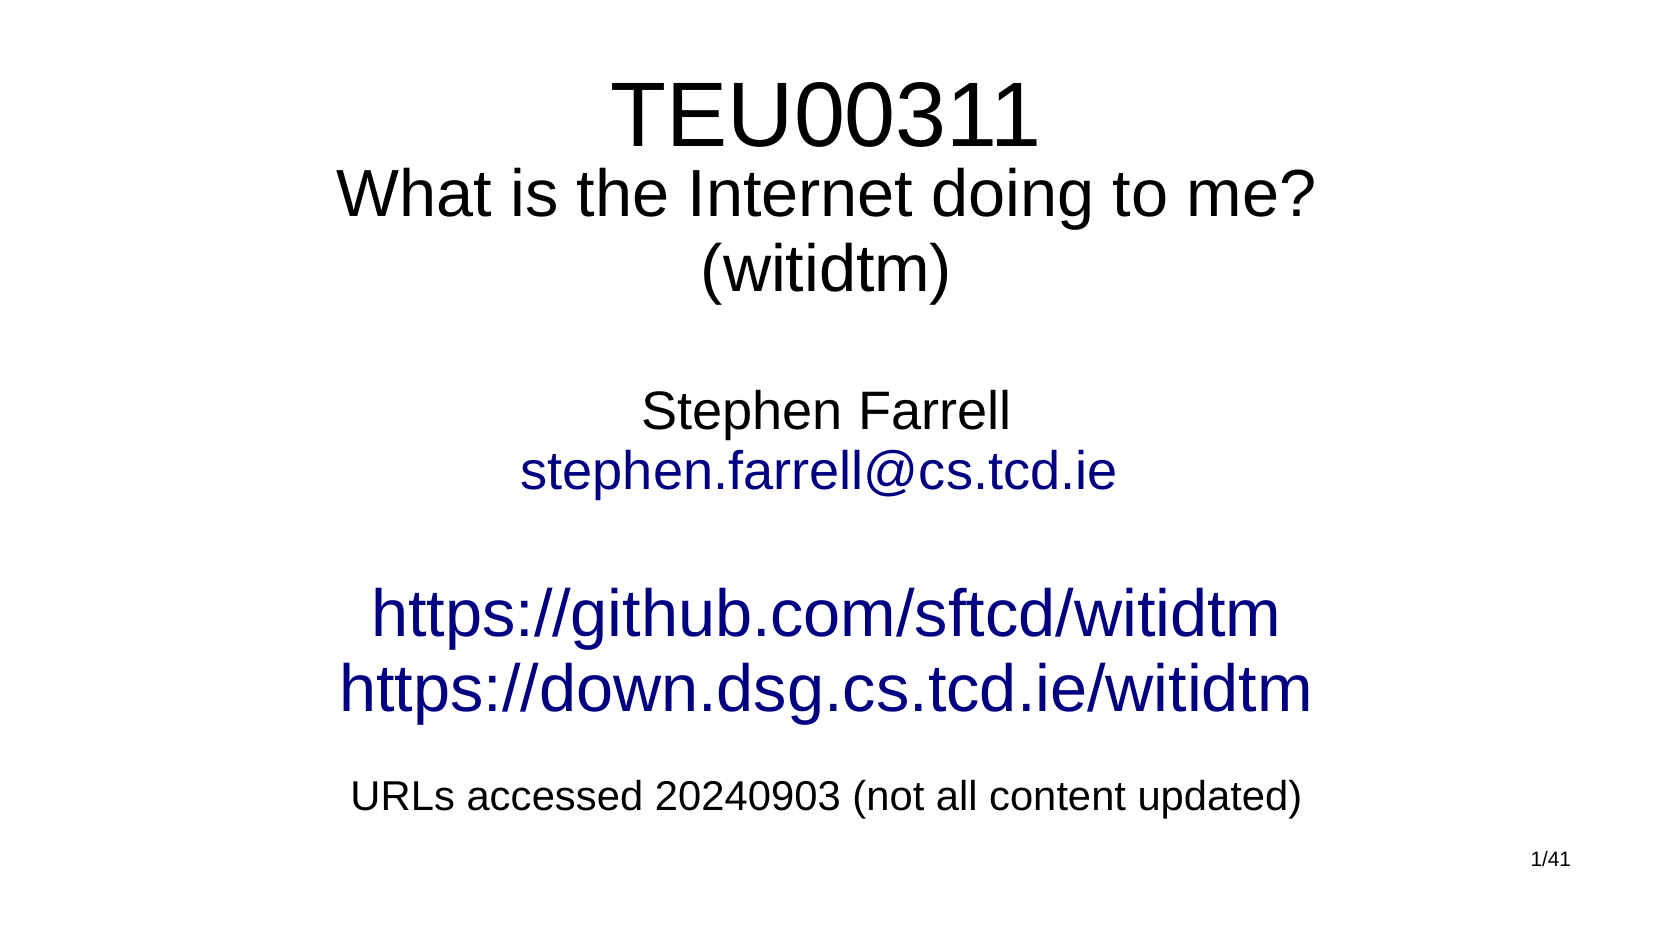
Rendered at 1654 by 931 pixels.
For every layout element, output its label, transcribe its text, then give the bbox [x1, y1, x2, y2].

subtitle What is the Internet doing to me? (witidtm) Stephen Farrell stephen.farrell@cs.tcd.ie https://github.com/sftcd/witidtm https://down.dsg.cs.tcd.ie/witidtm URLs accessed 20240903 (not all content updated) [82, 148, 1571, 826]
title TEU00311 [82, 37, 1571, 148]
